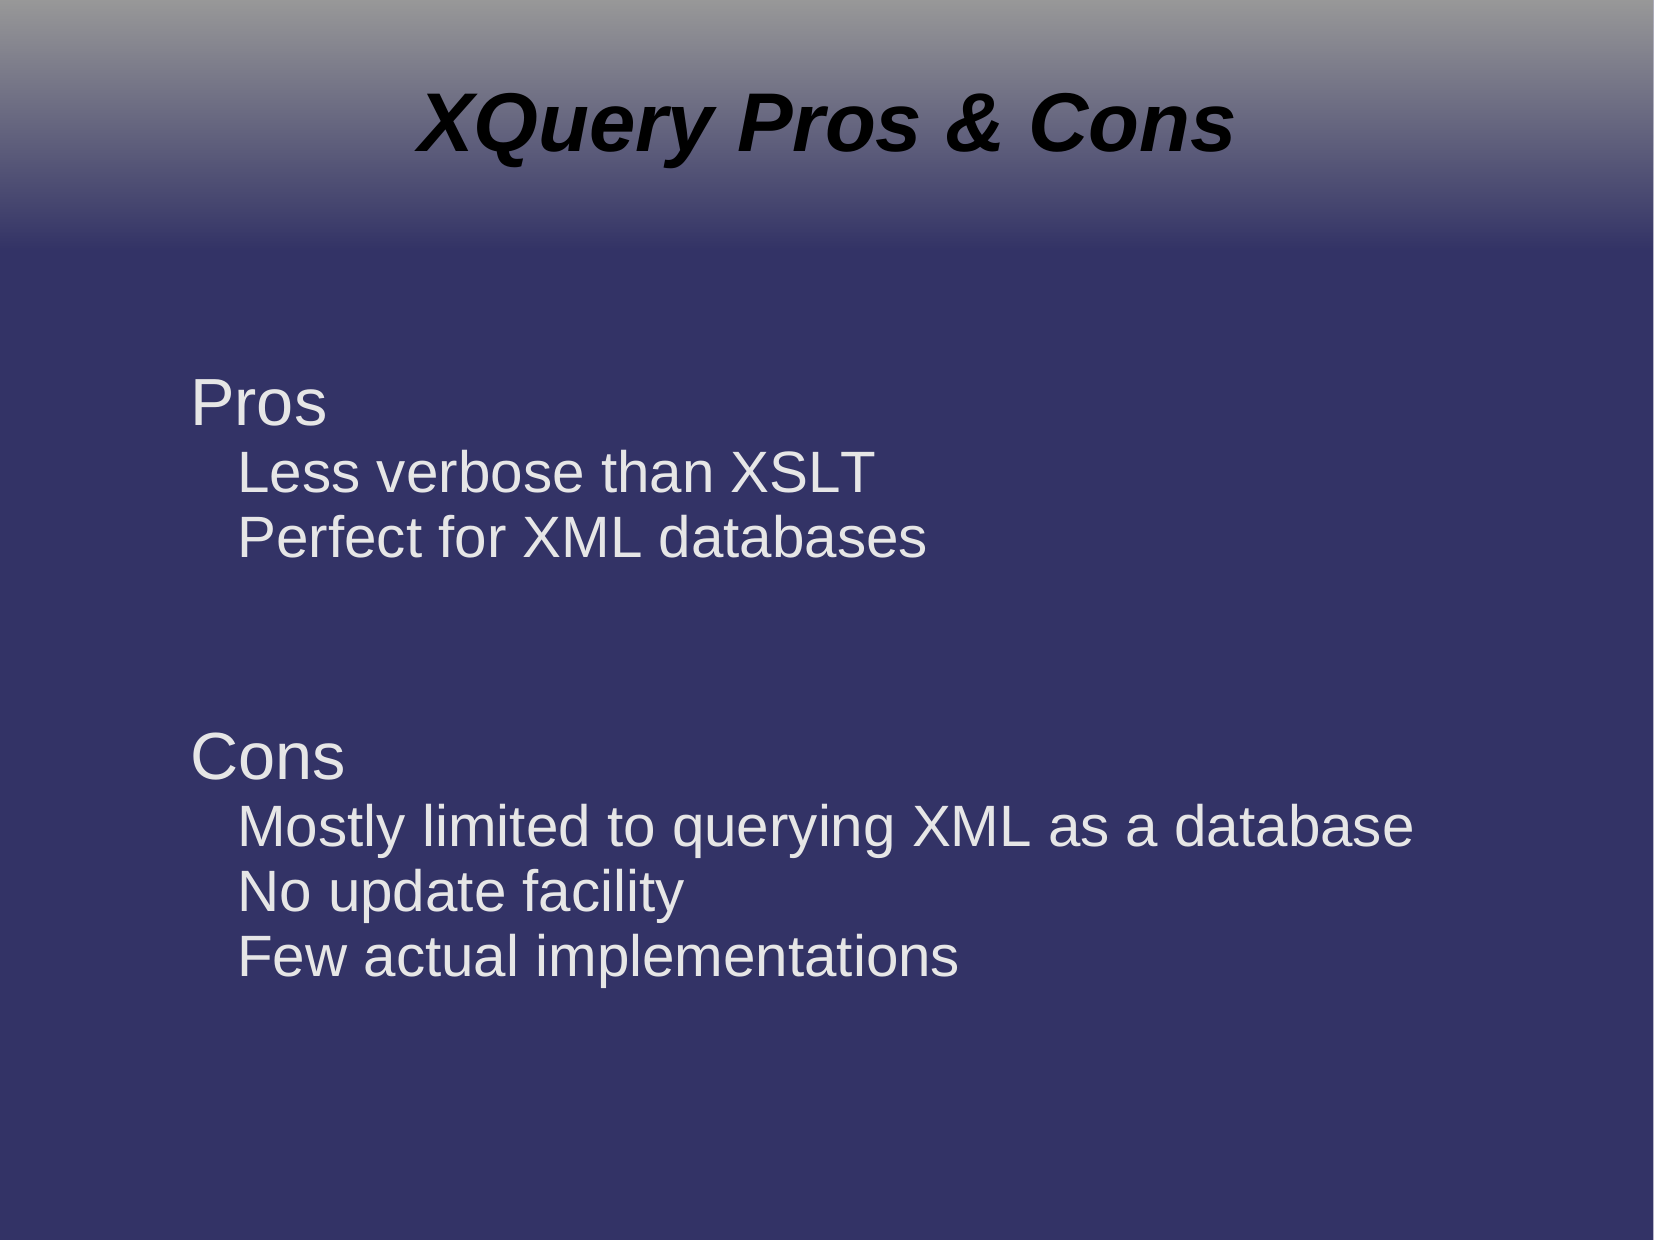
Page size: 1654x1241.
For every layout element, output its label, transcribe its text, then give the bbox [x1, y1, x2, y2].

list Pros Less verbose than XSLT Perfect for XML databases Cons Mostly limited to querying XML as a database No update facility Few actual implementations [178, 364, 1570, 1147]
title XQuery Pros & Cons [121, 19, 1534, 227]
